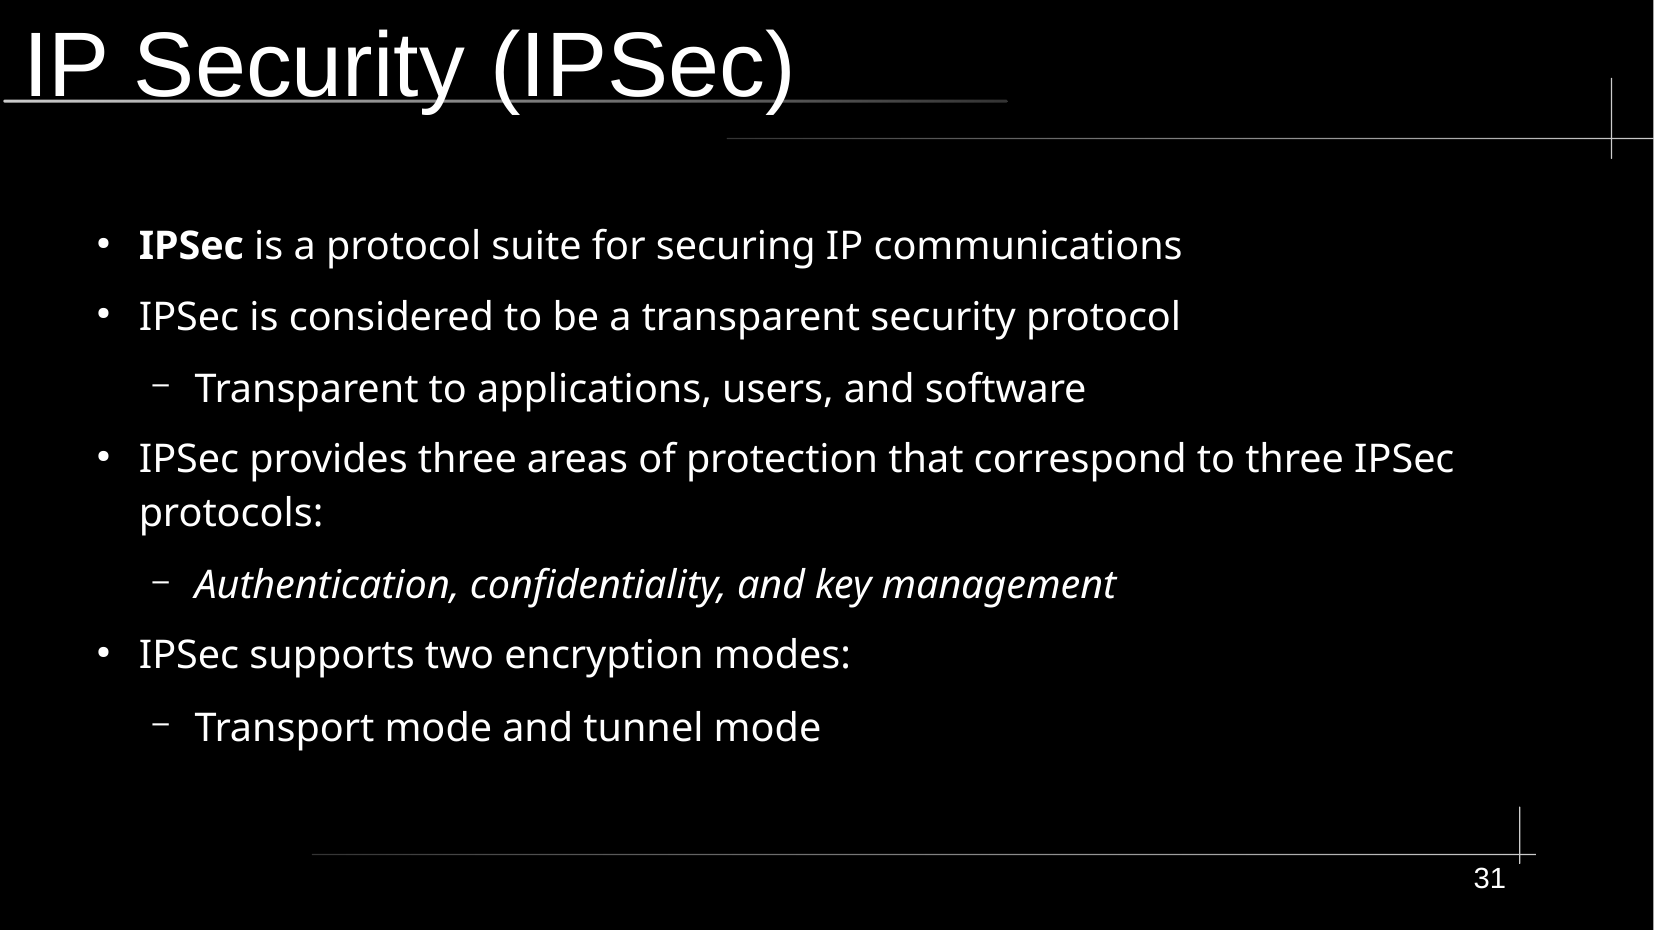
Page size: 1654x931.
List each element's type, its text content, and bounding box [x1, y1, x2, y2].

title IP Security (IPSec) [23, 11, 1589, 119]
list IPSec is a protocol suite for securing IP communications IPSec is considered to be a transparent security protocol Transparent to applications, users, and software IPSec provides three areas of protection that correspond to three IPSec protocols: Authentication, confidentiality, and key management IPSec supports two encryption modes: Transport mode and tunnel mode [82, 217, 1571, 758]
